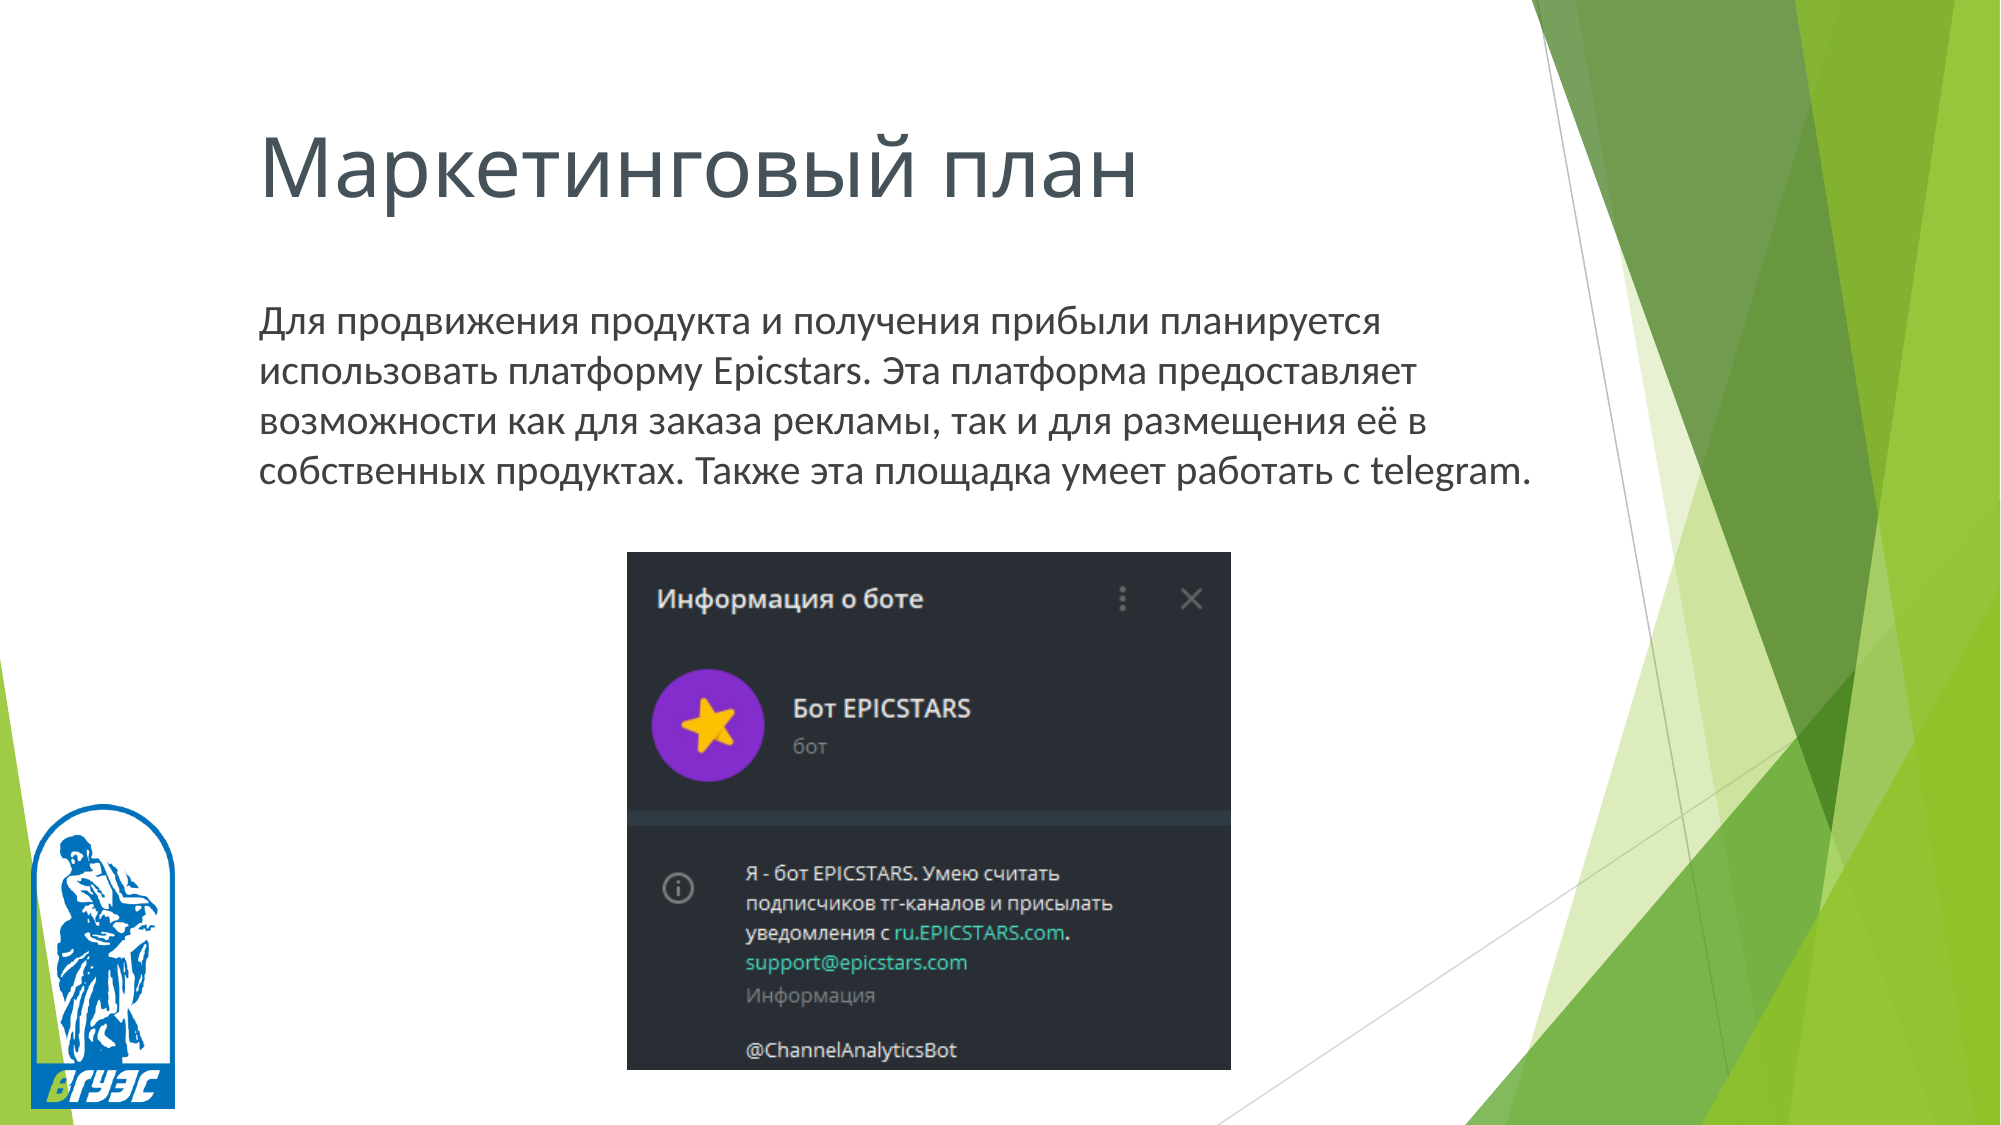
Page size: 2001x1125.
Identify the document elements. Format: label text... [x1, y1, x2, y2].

text_box Маркетинговый план [244, 90, 1436, 252]
text_box Для продвижения продукта и получения прибыли планируется использовать платформу Epicstars. Эта платформа предоставляет возможности как для заказа рекламы, так и для размещения её в собственных продуктах. Также эта площадка умеет работать с telegram. [243, 285, 1550, 503]
picture [31, 804, 175, 1109]
picture [627, 552, 1231, 1070]
